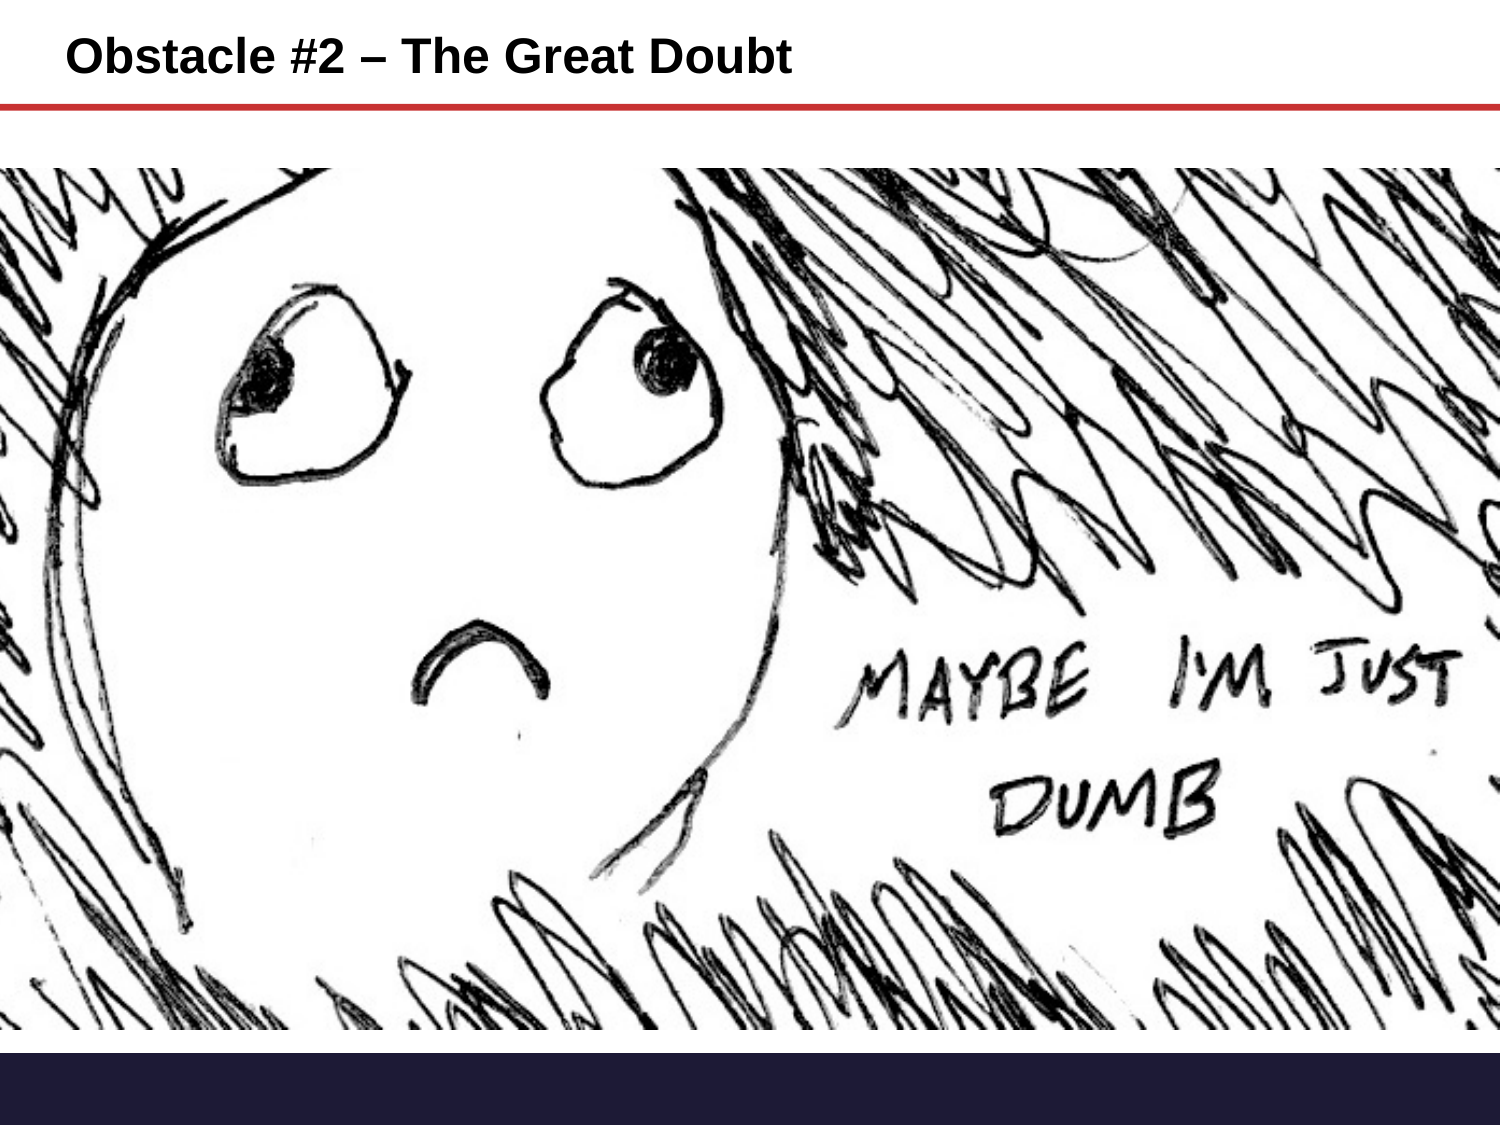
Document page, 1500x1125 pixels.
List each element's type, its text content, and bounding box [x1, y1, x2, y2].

picture [0, 168, 1500, 1030]
title Obstacle #2 – The Great Doubt [50, 0, 948, 108]
